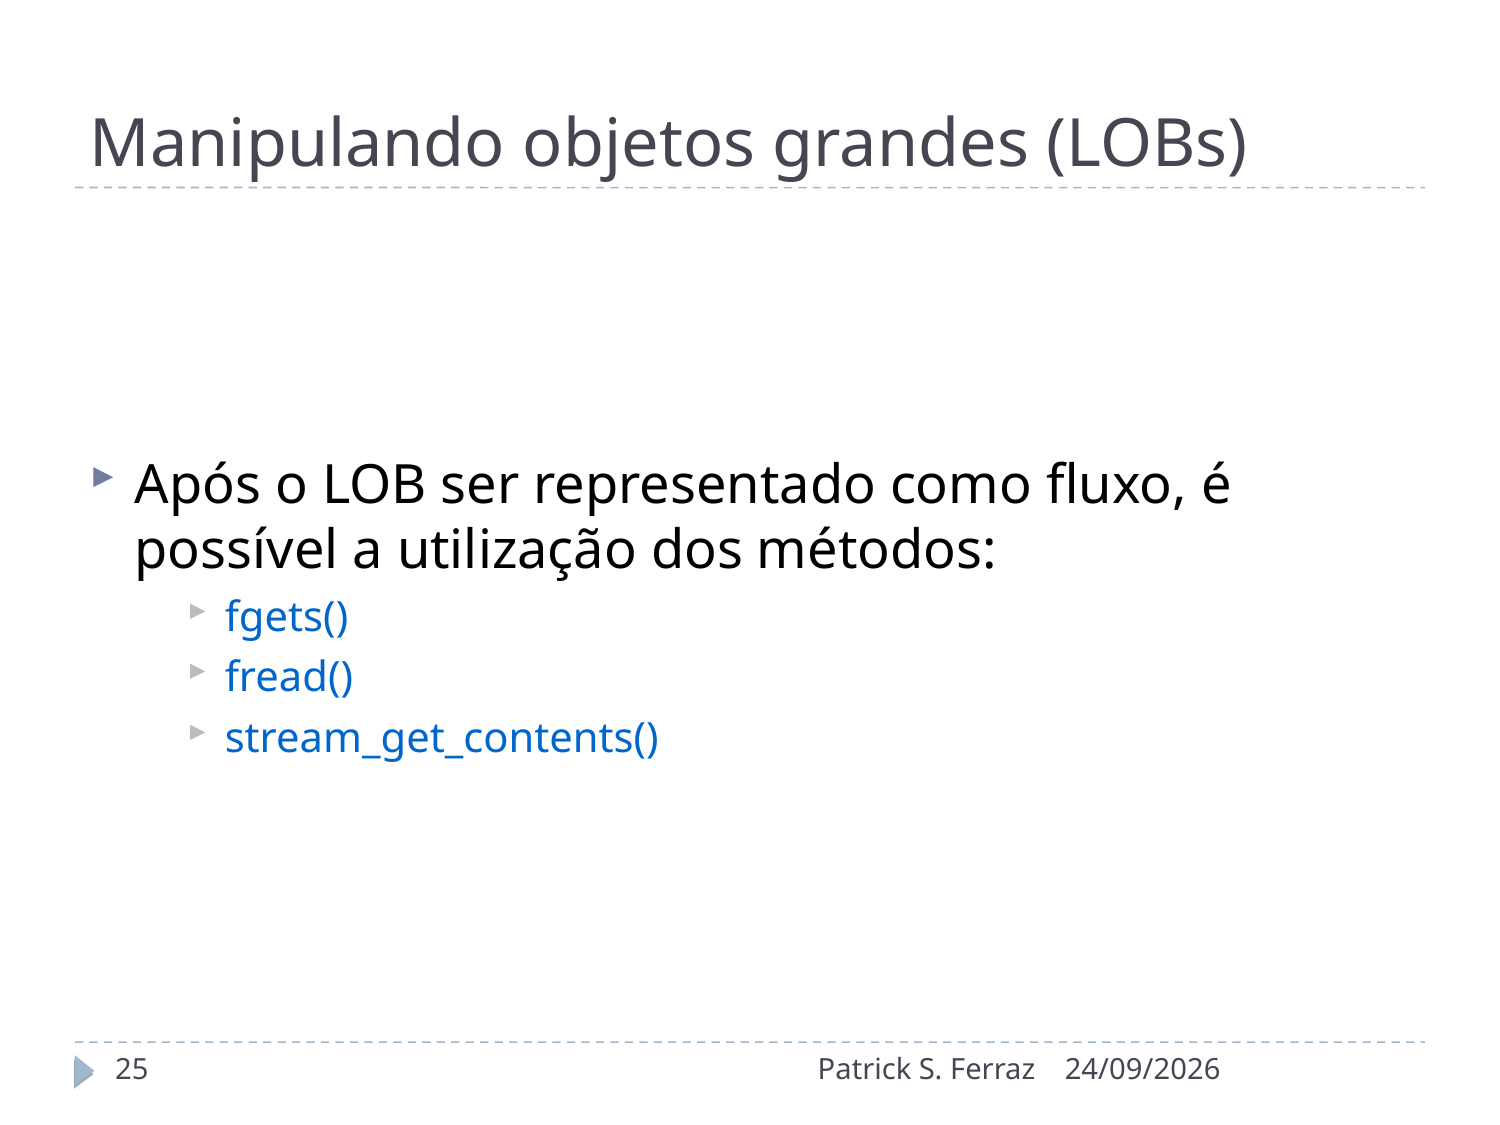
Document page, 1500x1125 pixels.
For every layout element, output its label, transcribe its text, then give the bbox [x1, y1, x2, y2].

list Após o LOB ser representado como fluxo, é possível a utilização dos métodos: fgets() fread() stream_get_contents() [75, 200, 1425, 1010]
title Manipulando objetos grandes (LOBs) [75, 24, 1425, 188]
slide_number 08/07/2017 [1051, 1042, 1426, 1103]
slide_number <número> [100, 1042, 426, 1103]
footer Patrick S. Ferraz [475, 1042, 1051, 1103]
